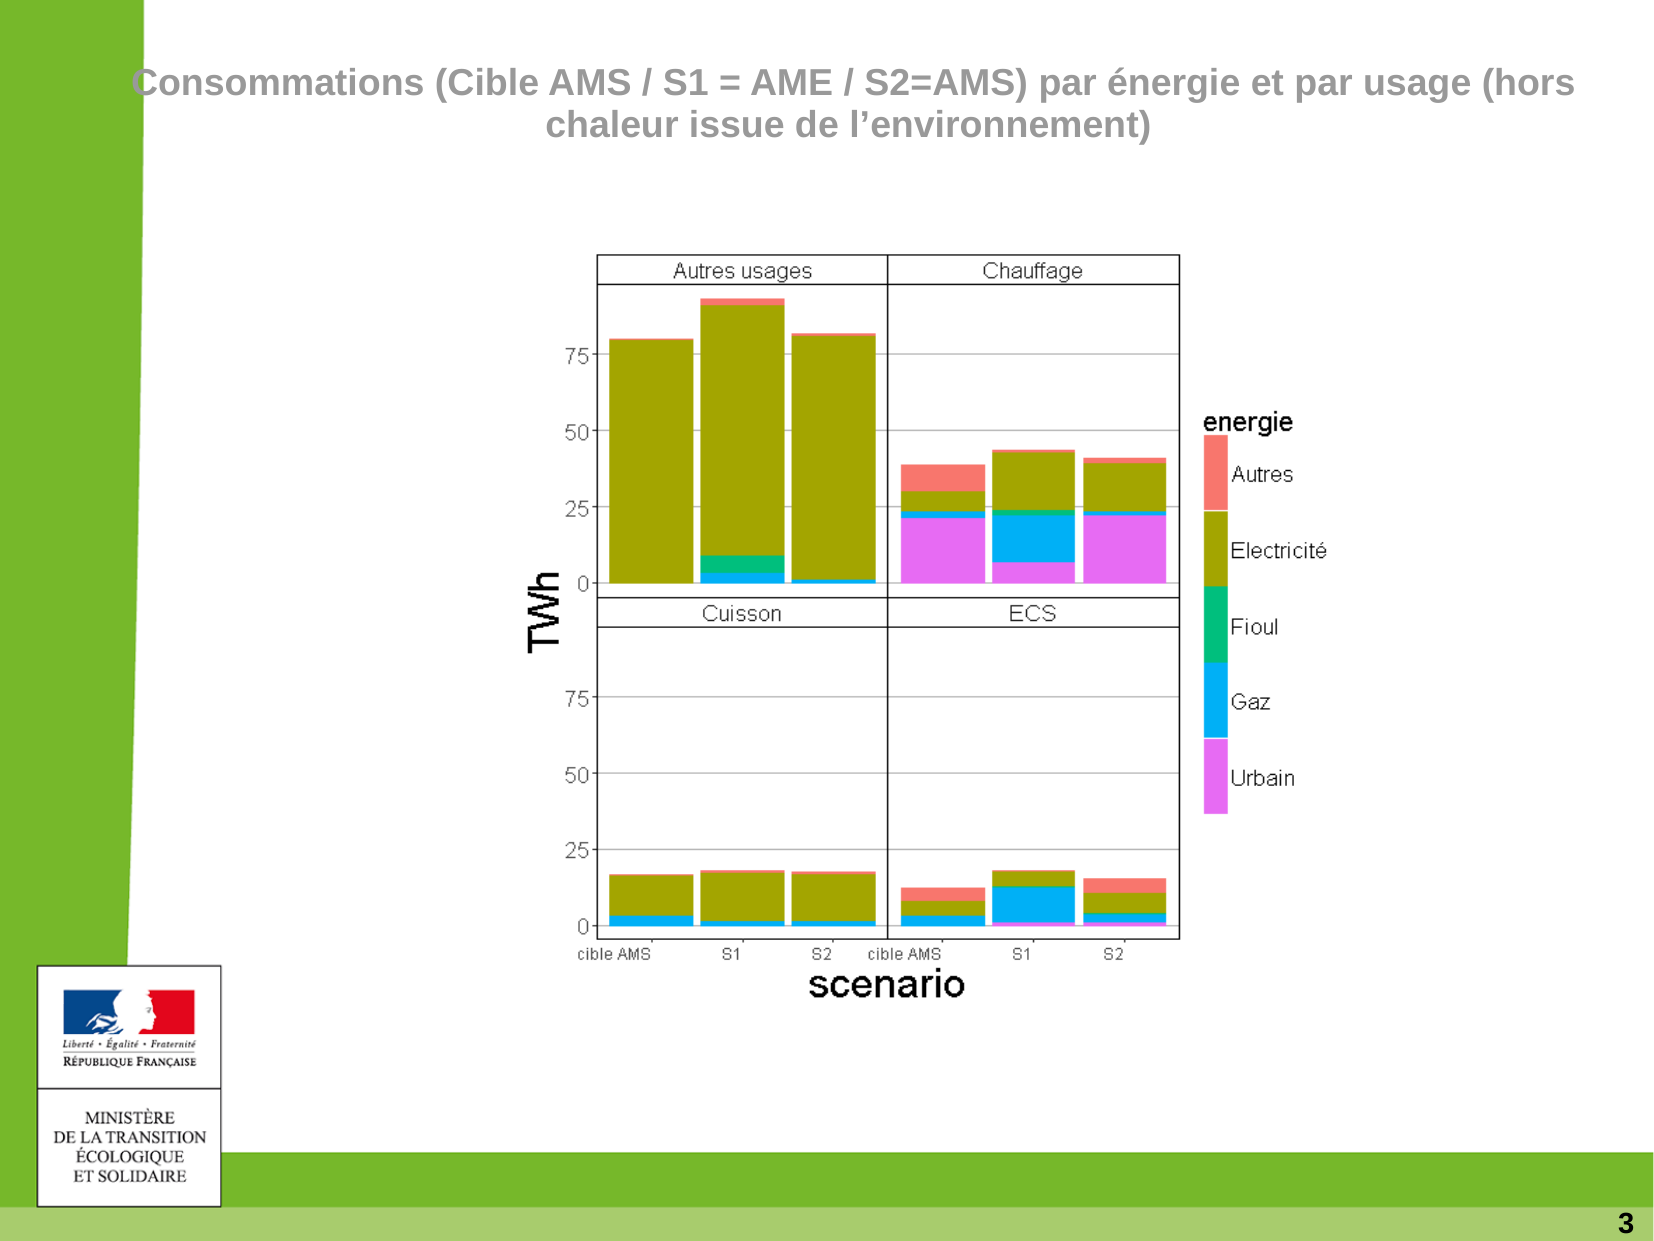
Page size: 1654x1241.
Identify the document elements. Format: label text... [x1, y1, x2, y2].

picture [0, 0, 1654, 1241]
title Consommations (Cible AMS / S1 = AME / S2=AMS) par énergie et par usage (hors chaleur issue de l’environnement) [104, 0, 1593, 208]
